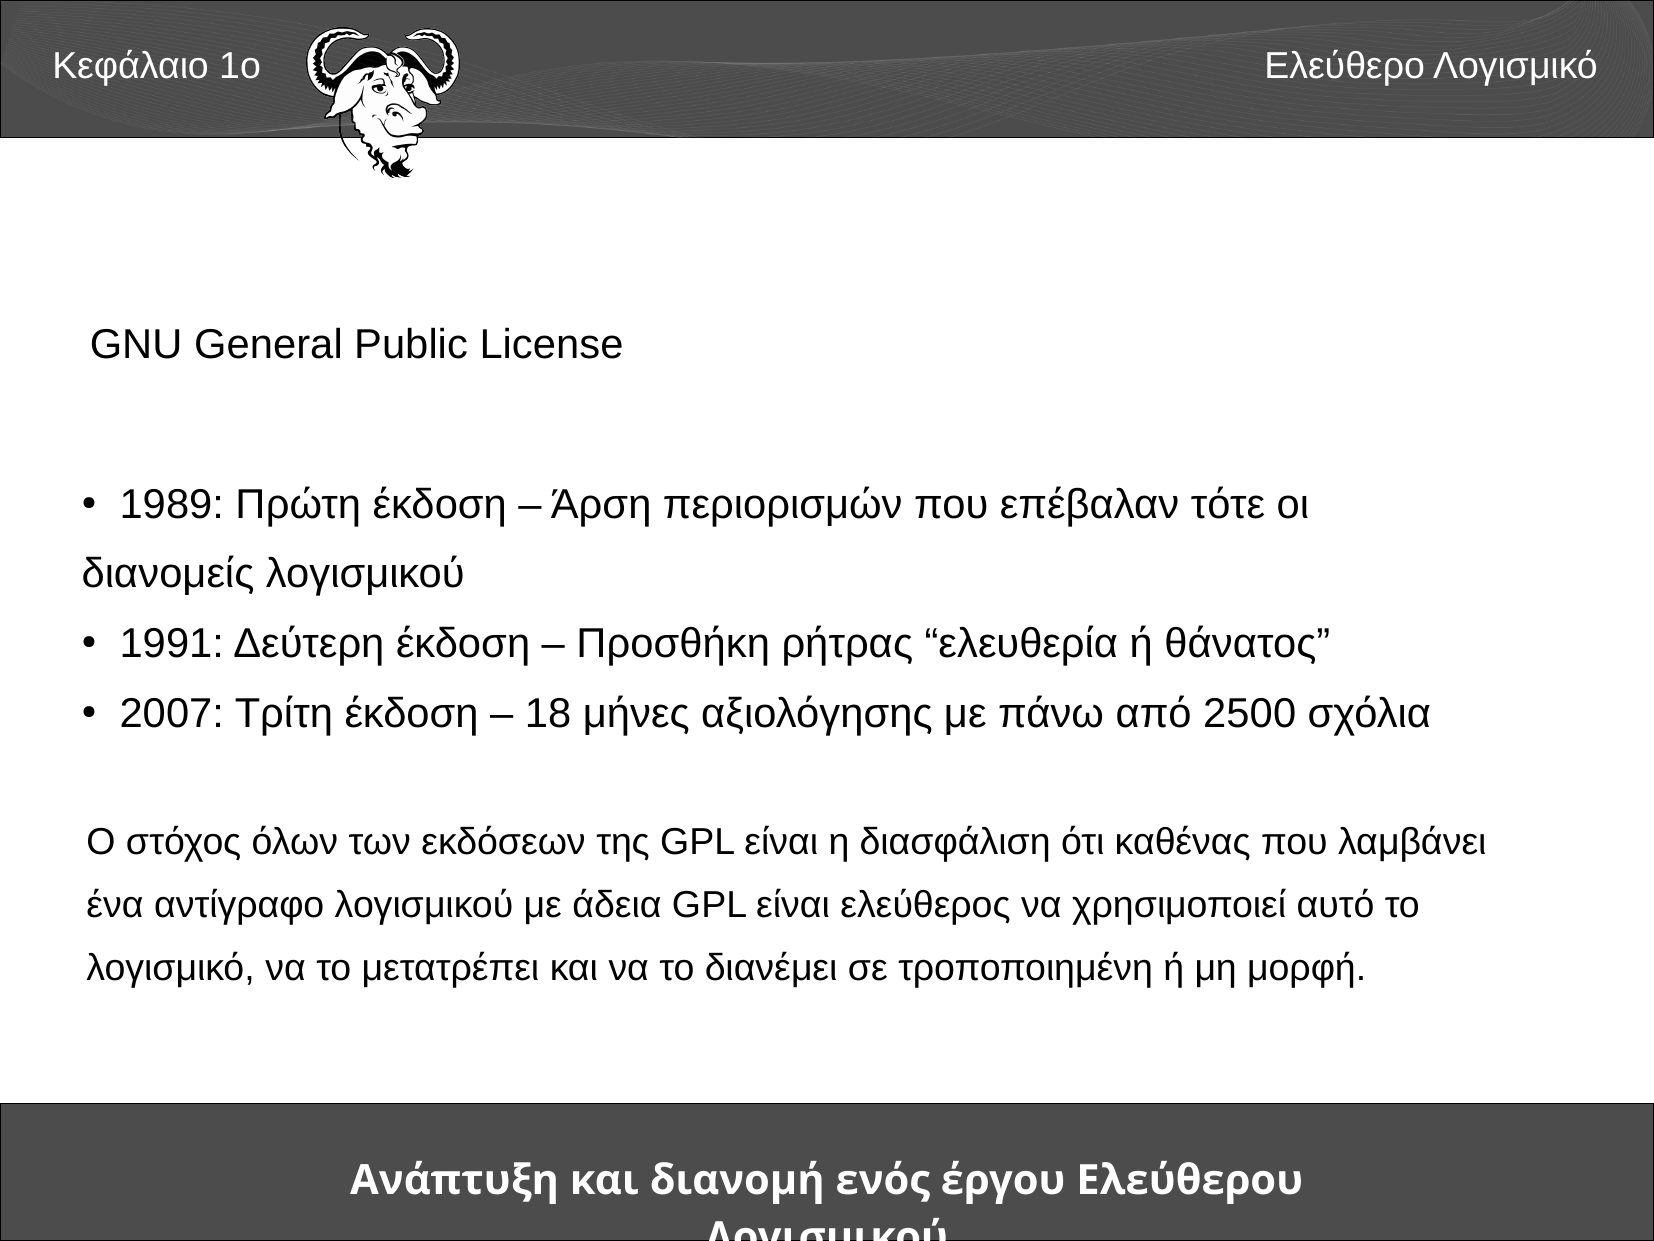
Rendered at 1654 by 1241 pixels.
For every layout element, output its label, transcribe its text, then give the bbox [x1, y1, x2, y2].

text_box Ανάπτυξη και διανομή ενός έργου Ελεύθερου Λογισμικού [243, 1142, 1410, 1207]
text_box Ο στόχος όλων των εκδόσεων της GPL είναι η διασφάλιση ότι καθένας που λαμβάνει ένα αντίγραφο λογισμικού με άδεια GPL είναι ελεύθερος να χρησιμοποιεί αυτό το λογισμικό, να το μετατρέπει και να το διανέμει σε τροποποιημένη ή μη μορφή. [71, 792, 1504, 976]
text_box [715, 1227, 722, 1241]
text_box [806, 1233, 816, 1241]
text_box GNU General Public License [75, 313, 940, 376]
picture [0, 0, 1654, 197]
text_box 1989: Πρώτη έκδοση – Άρση περιορισμών που επέβαλαν τότε οι διανομείς λογισμικού 1991: Δεύτερη έκδοση – Προσθήκη ρήτρας “ελευθερία ή θάνατος” 2007: Τρίτη έκδοση – 18 μήνες αξιολόγησης με πάνω από 2500 σχόλια [66, 450, 1463, 721]
text_box [0, 1103, 1654, 1241]
text_box [740, 1233, 750, 1241]
text_box [903, 1233, 913, 1241]
